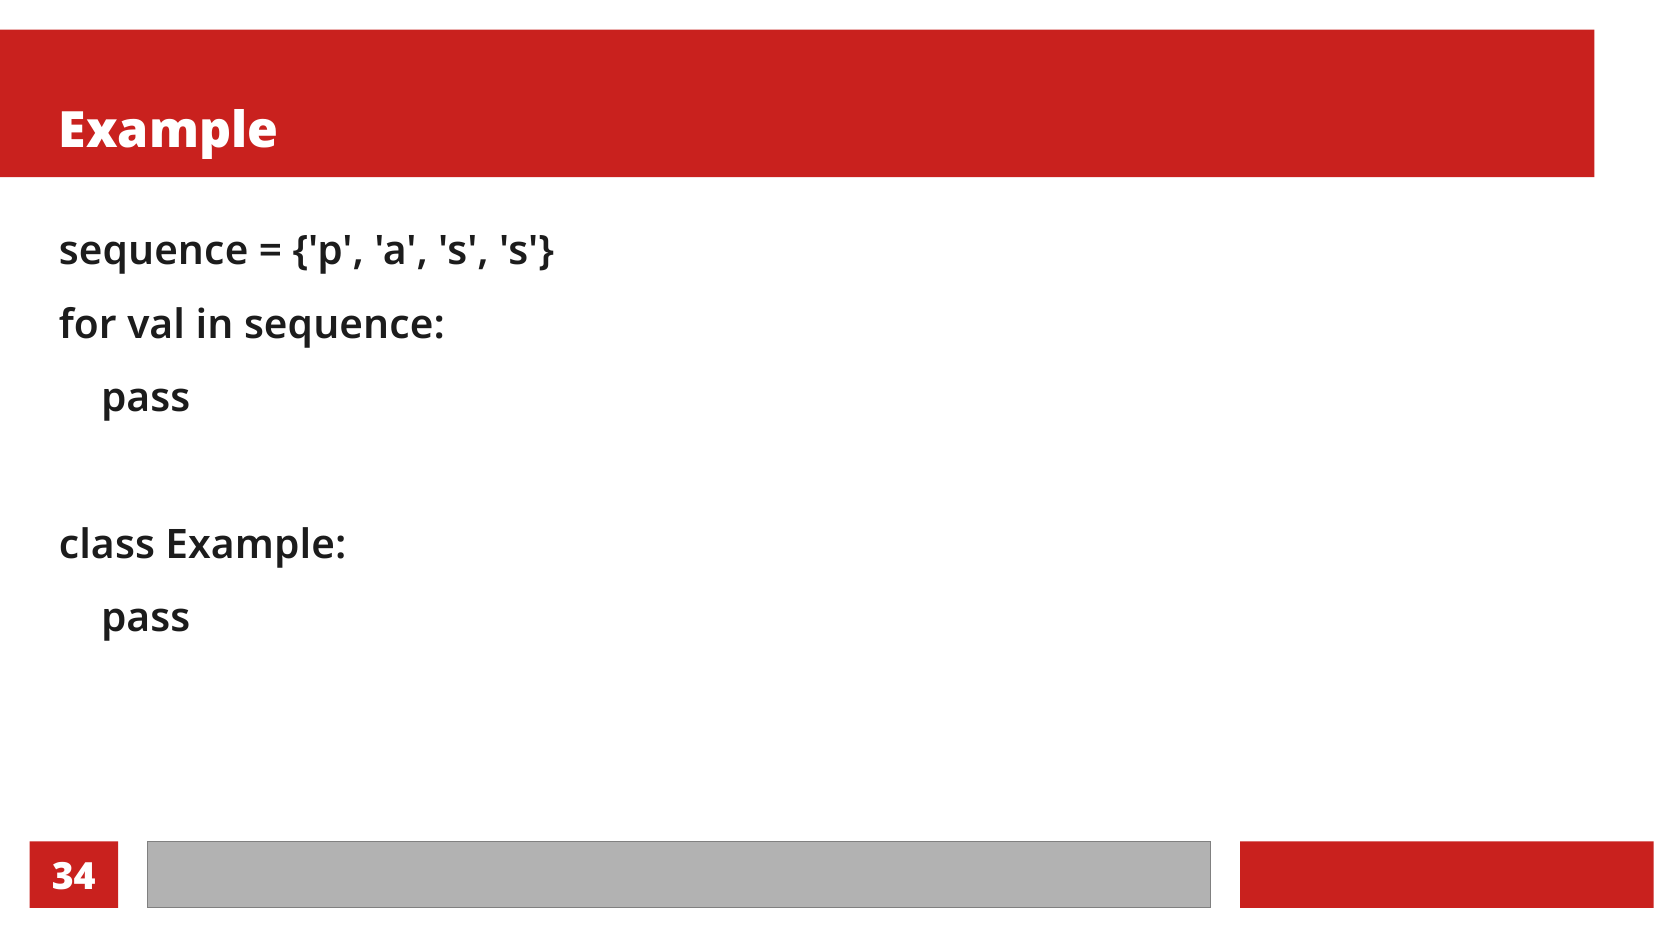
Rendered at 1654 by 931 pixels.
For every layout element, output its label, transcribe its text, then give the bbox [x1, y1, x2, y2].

list sequence = {'p', 'a', 's', 's'} for val in sequence: pass class Example: pass [59, 221, 1565, 798]
title Example [59, 44, 1595, 163]
